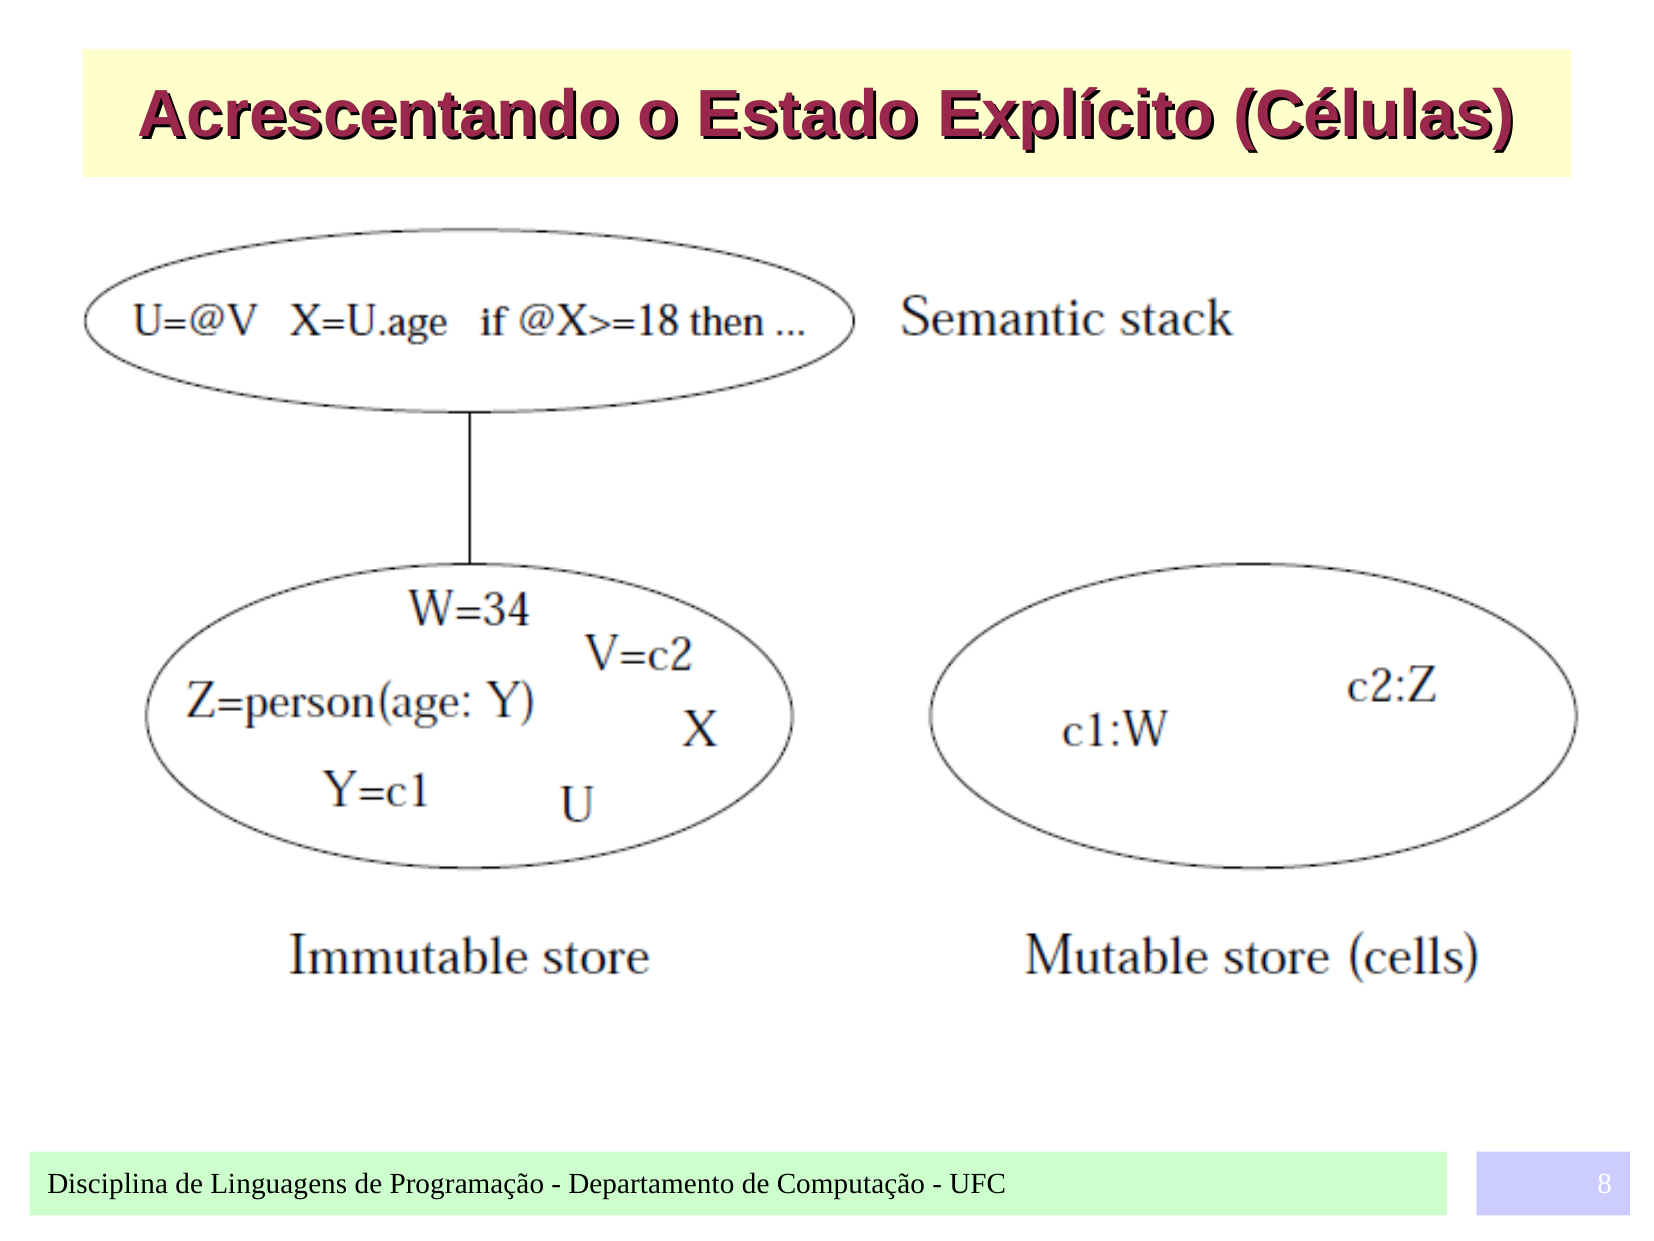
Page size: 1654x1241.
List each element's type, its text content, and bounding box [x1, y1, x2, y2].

title Acrescentando o Estado Explícito (Células) [82, 49, 1571, 178]
picture [83, 222, 1601, 1010]
